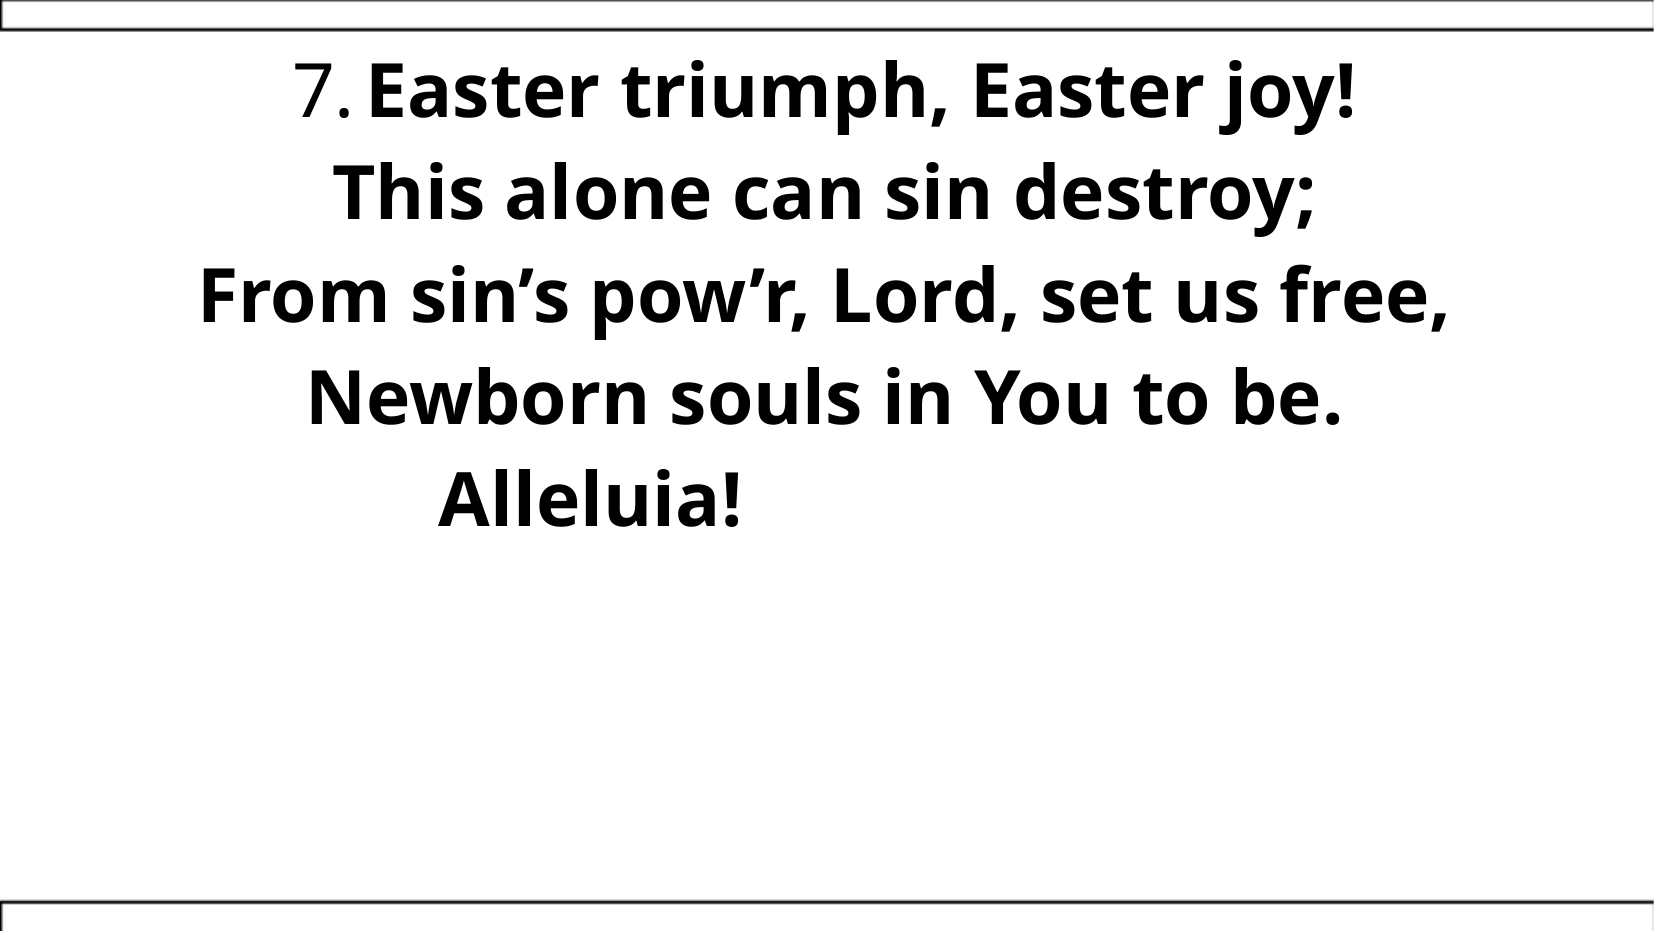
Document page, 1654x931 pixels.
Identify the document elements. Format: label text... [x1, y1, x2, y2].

text_box 7. Easter triumph, Easter joy! This alone can sin destroy; From sin’s pow’r, Lord, set us free, Newborn souls in You to be. Alleluia! [75, 30, 1576, 544]
picture [0, 0, 1654, 931]
